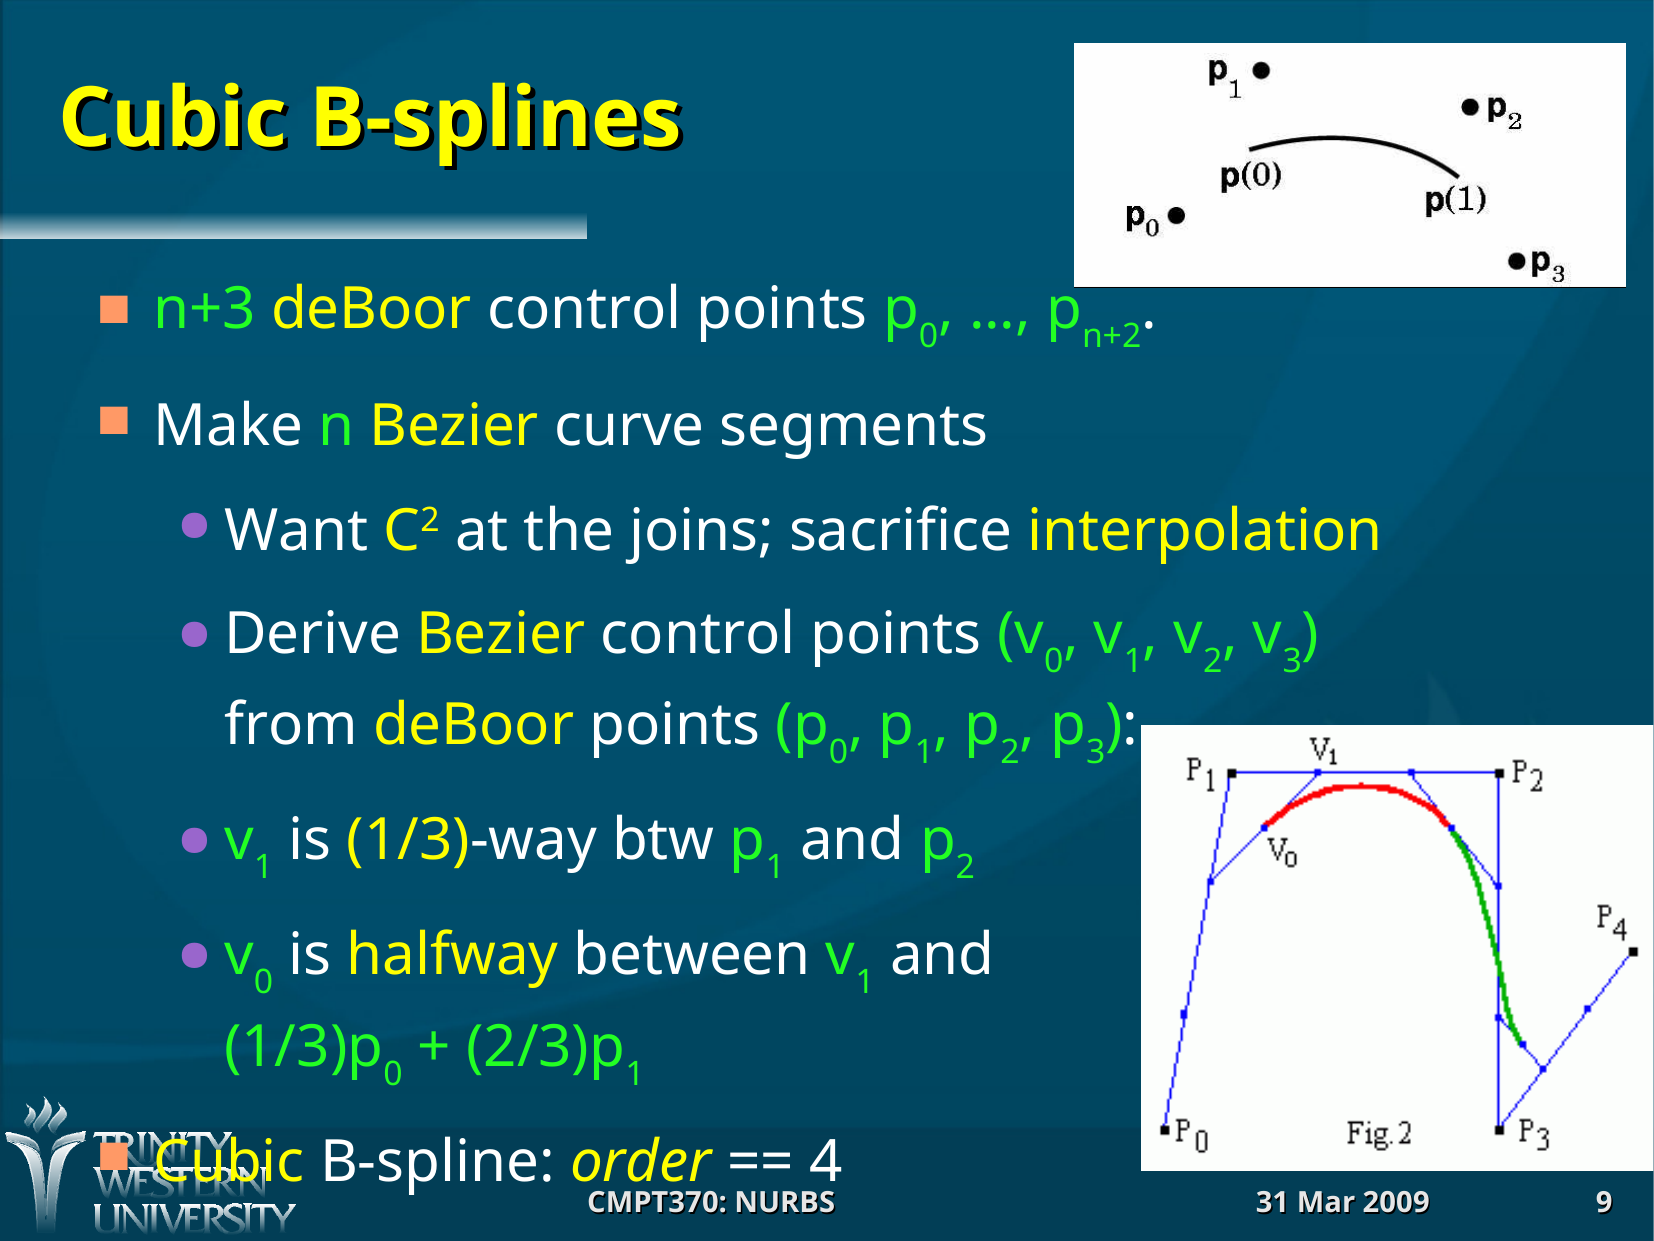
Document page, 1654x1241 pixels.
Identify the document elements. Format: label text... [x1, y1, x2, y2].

picture [1142, 726, 1654, 1170]
picture [0, 214, 586, 232]
picture [38, 1227, 54, 1232]
title Cubic B-splines [59, 19, 1548, 208]
list n+3 deBoor control points p0, ..., pn+2. Make n Bezier curve segments Want C2 at the joins; sacrifice interpolation Derive Bezier control points (v0, v1, v2, v3) from deBoor points (p0, p1, p2, p3): v1 is (1/3)-way btw p1 and p2 v0 is halfway between v1 and (1/3)p0 + (2/3)p1 Cubic B-spline: order == 4 [82, 266, 1571, 1112]
picture [0, 233, 586, 238]
picture [1075, 44, 1625, 287]
